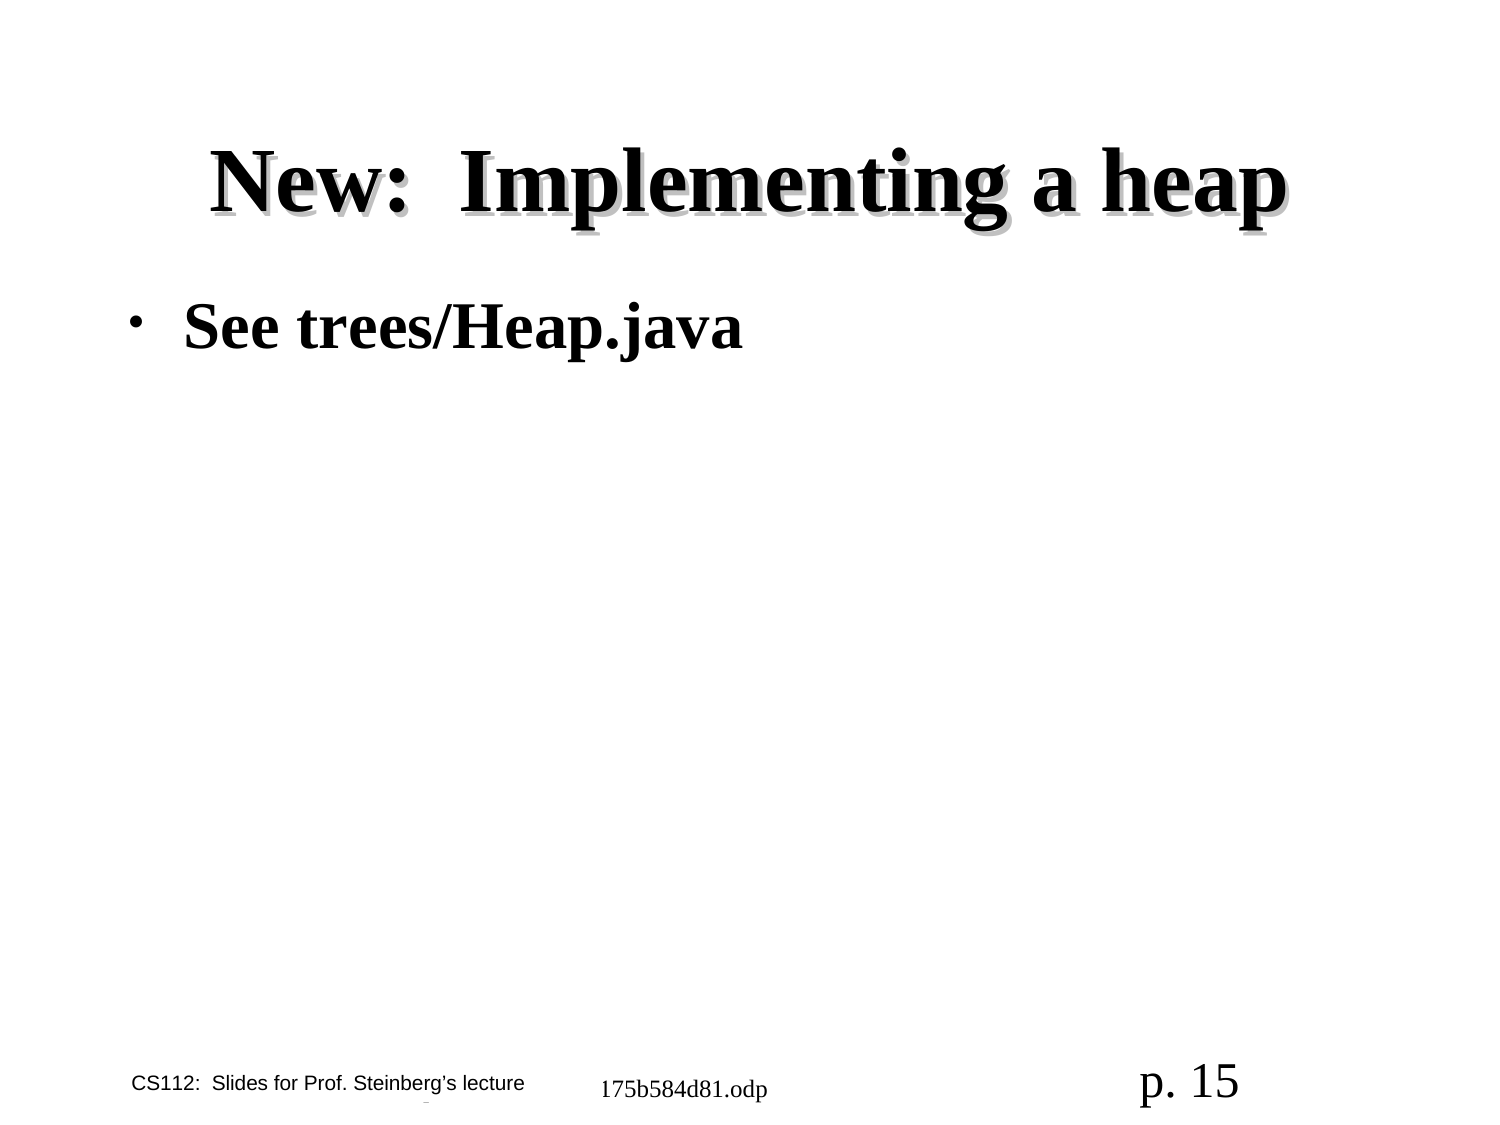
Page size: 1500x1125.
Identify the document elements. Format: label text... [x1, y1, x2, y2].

list See trees/Heap.java [112, 274, 1413, 928]
title New: Implementing a heap [112, 2, 1388, 238]
